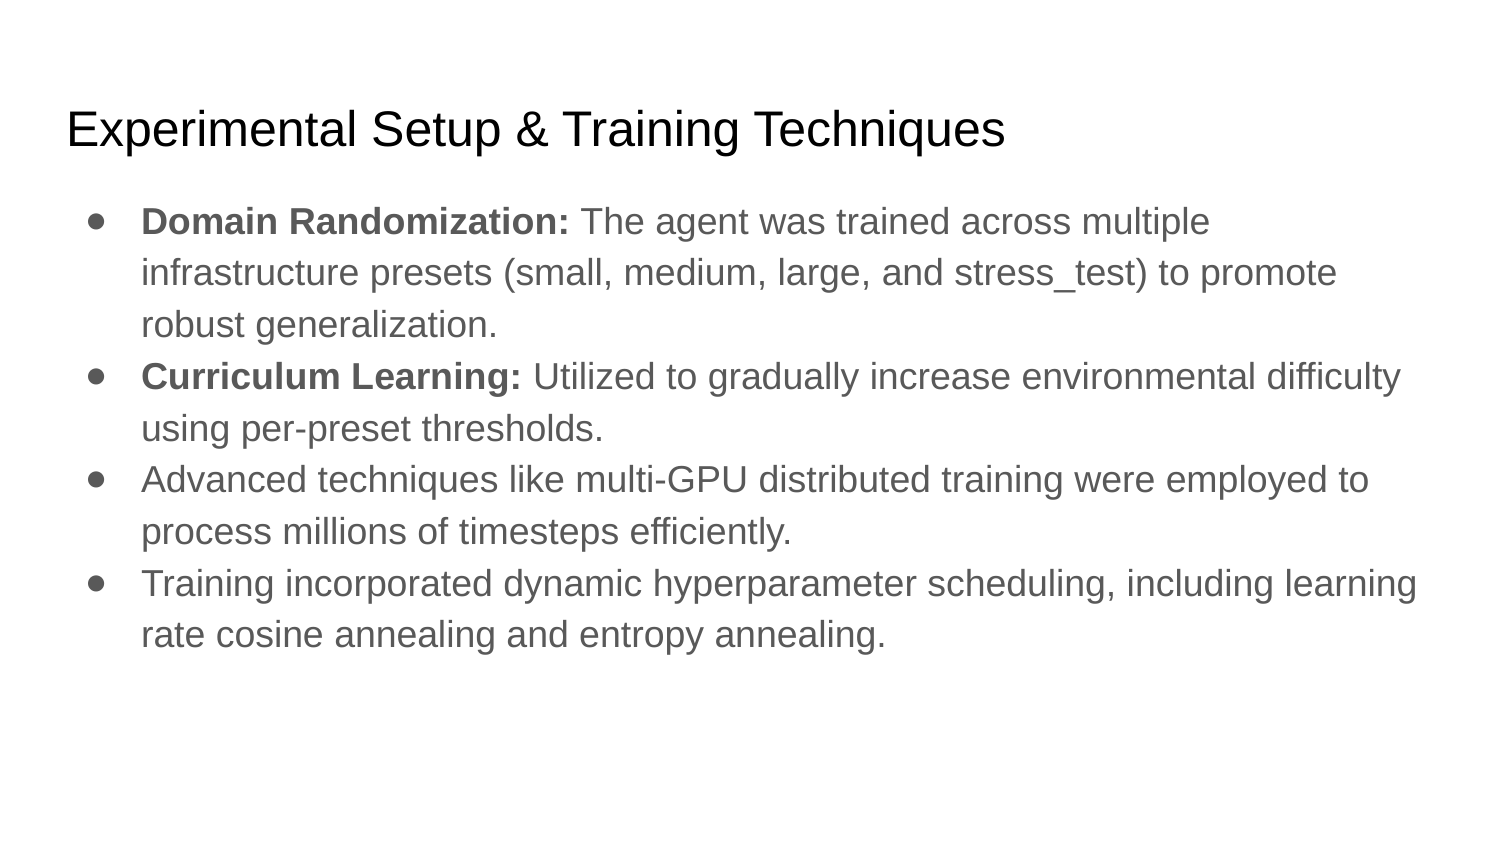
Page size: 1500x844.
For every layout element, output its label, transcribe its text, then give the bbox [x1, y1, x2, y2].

title Experimental Setup & Training Techniques [51, 80, 1449, 174]
list Domain Randomization: The agent was trained across multiple infrastructure presets (small, medium, large, and stress_test) to promote robust generalization. Curriculum Learning: Utilized to gradually increase environmental difficulty using per-preset thresholds. Advanced techniques like multi-GPU distributed training were employed to process millions of timesteps efficiently. Training incorporated dynamic hyperparameter scheduling, including learning rate cosine annealing and entropy annealing. [51, 174, 1449, 680]
